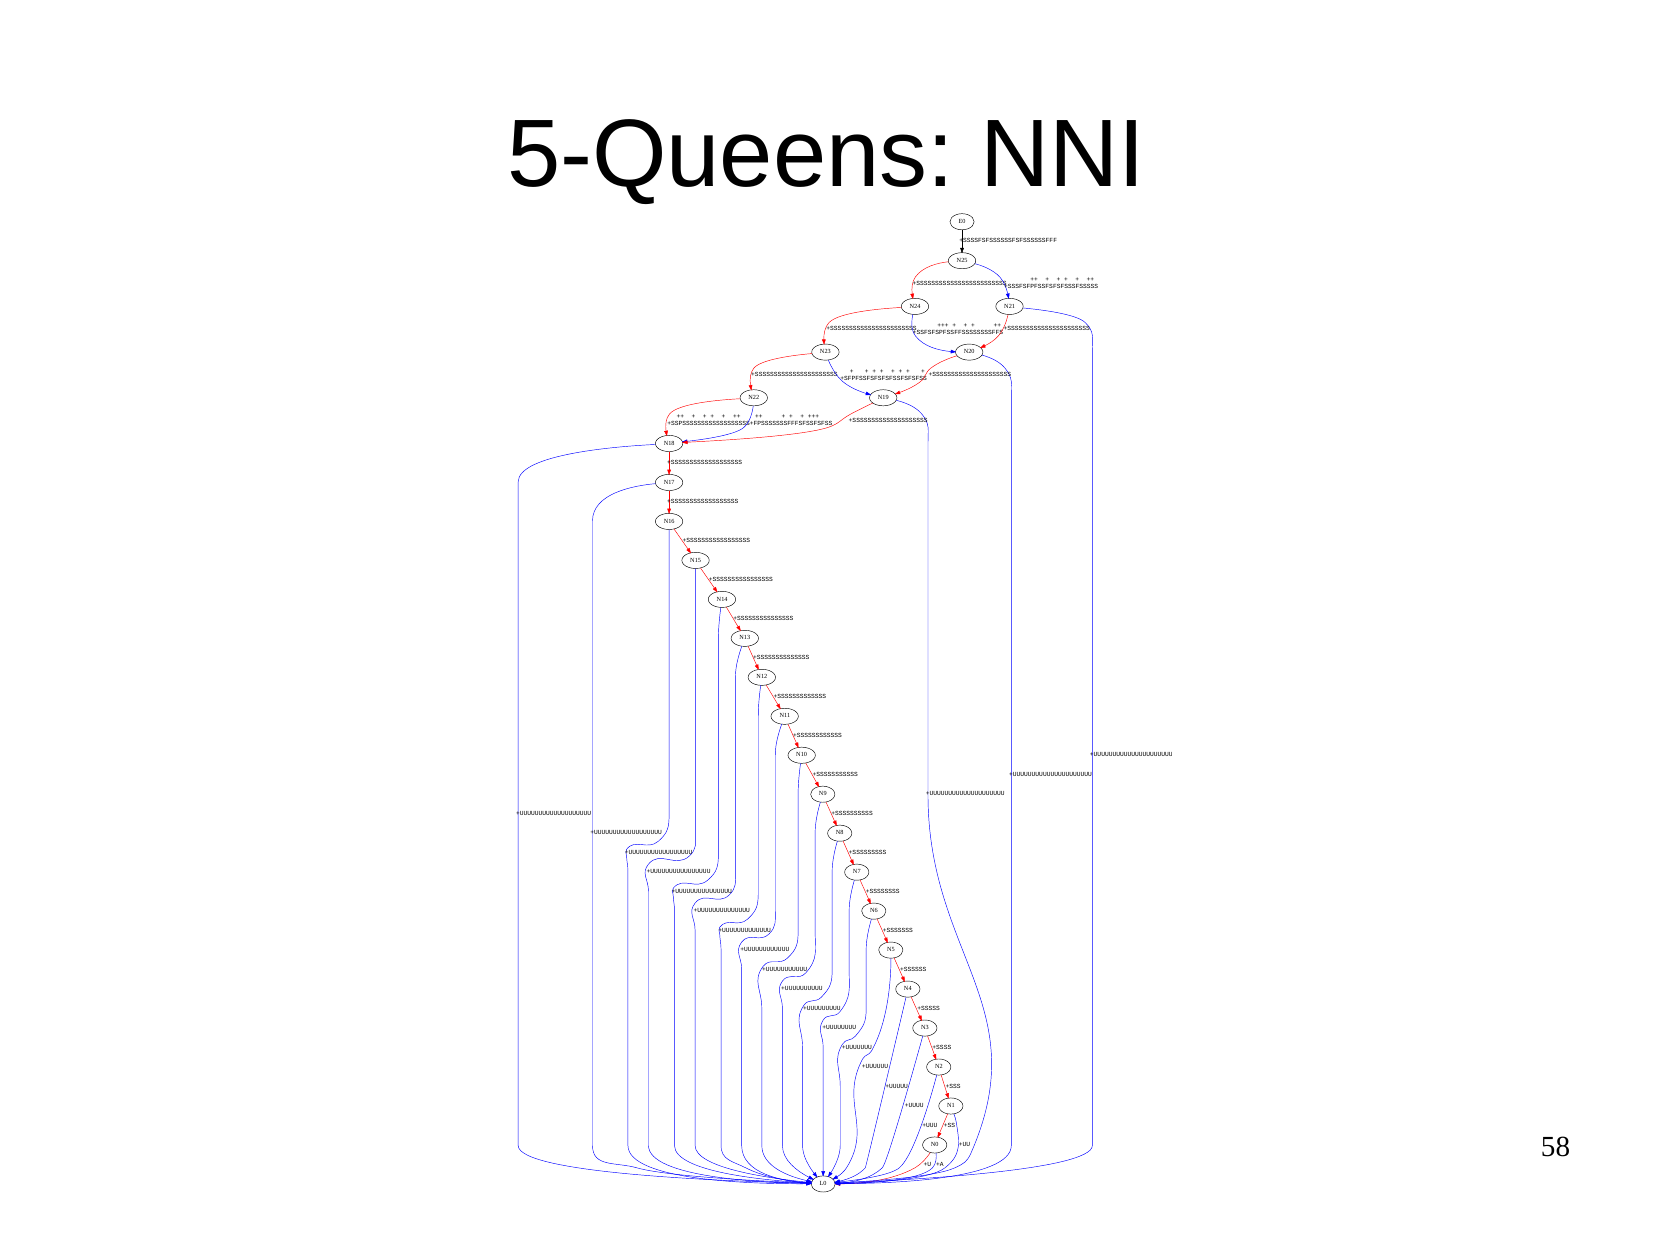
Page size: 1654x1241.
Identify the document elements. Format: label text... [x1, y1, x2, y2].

title 5-Queens: NNI [82, 49, 1571, 257]
picture [516, 211, 1172, 1194]
